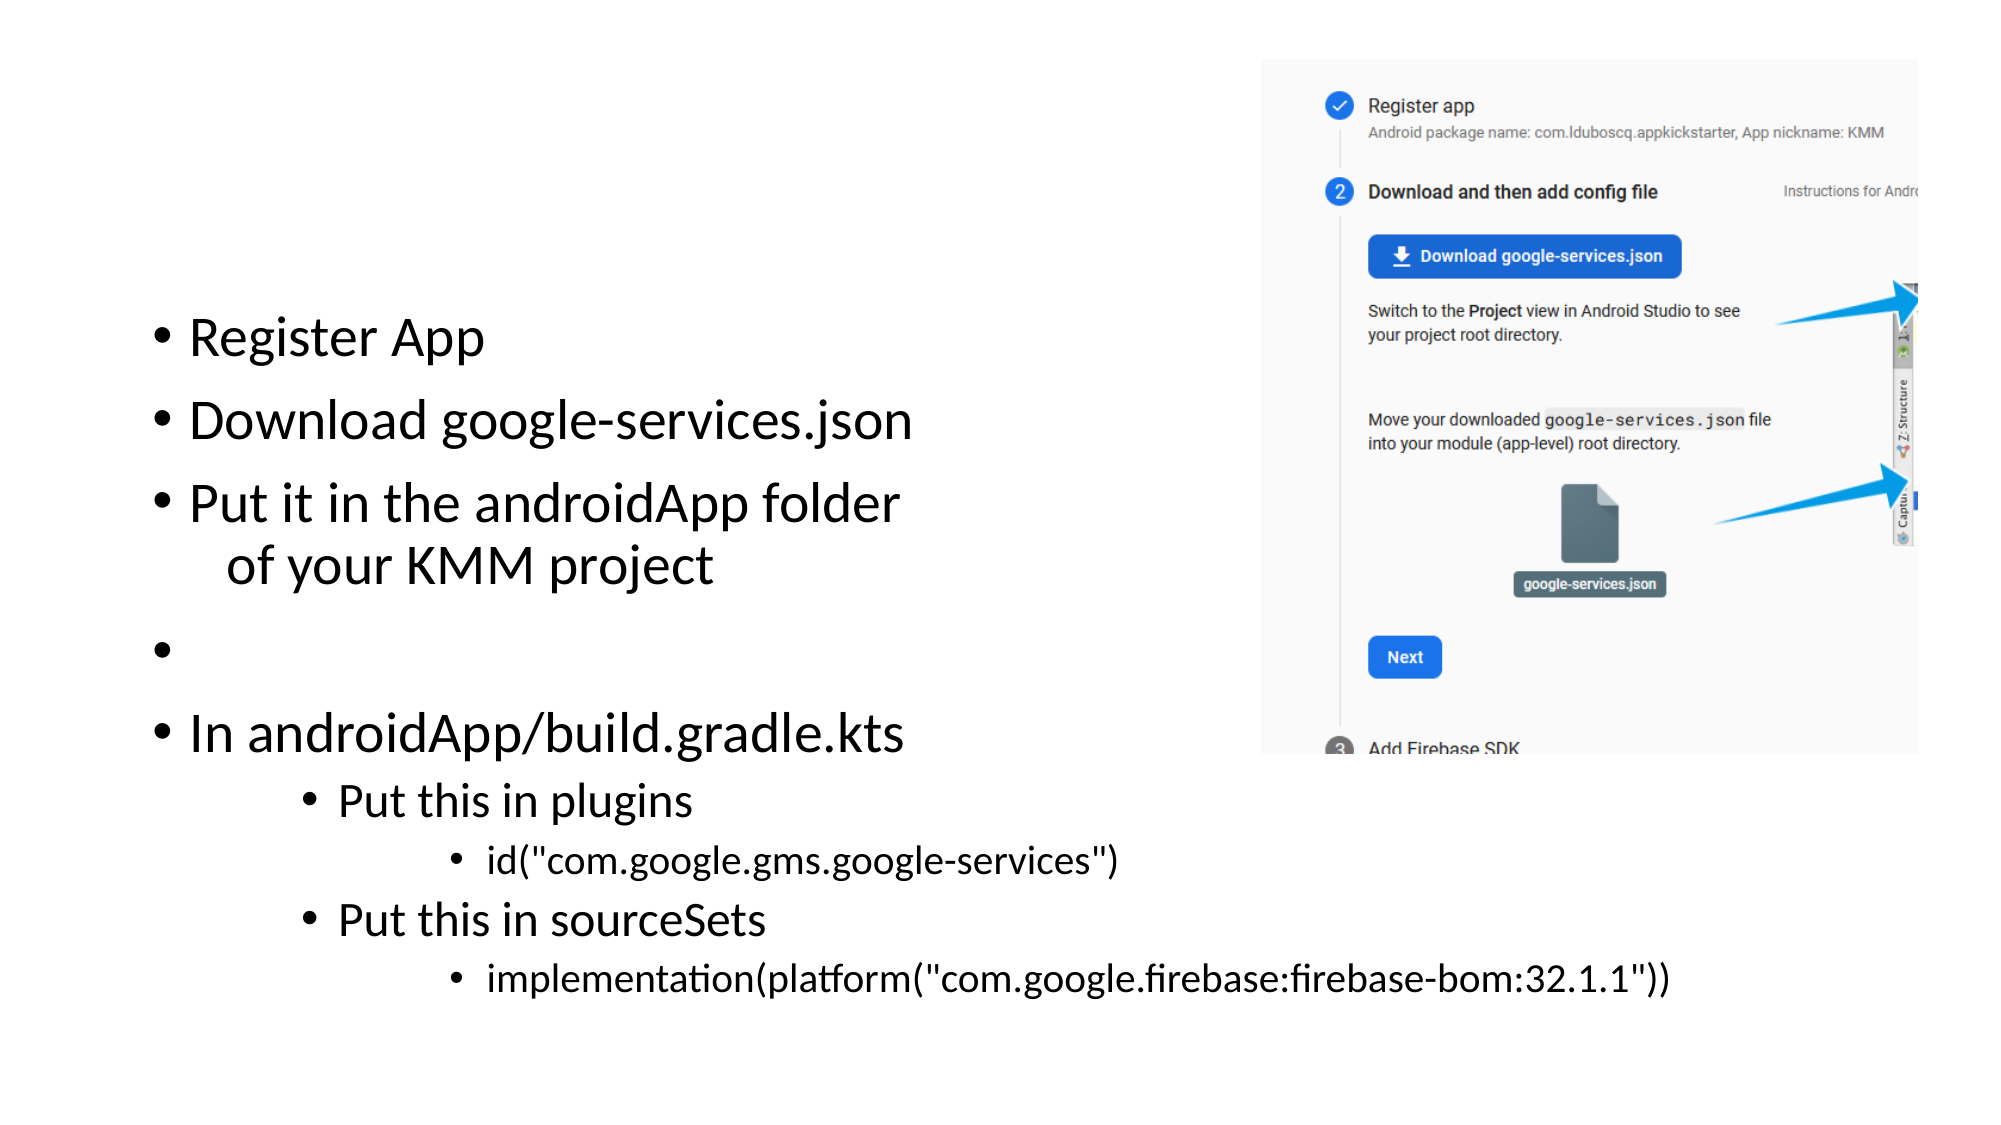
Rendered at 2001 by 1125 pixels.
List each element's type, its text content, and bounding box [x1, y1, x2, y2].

list Register App Download google-services.json Put it in the androidApp folder of your KMM project In androidApp/build.gradle.kts Put this in plugins id("com.google.gms.google-services") Put this in sourceSets implementation(platform("com.google.firebase:firebase-bom:32.1.1")) [137, 299, 1863, 1014]
picture [1261, 59, 1918, 754]
